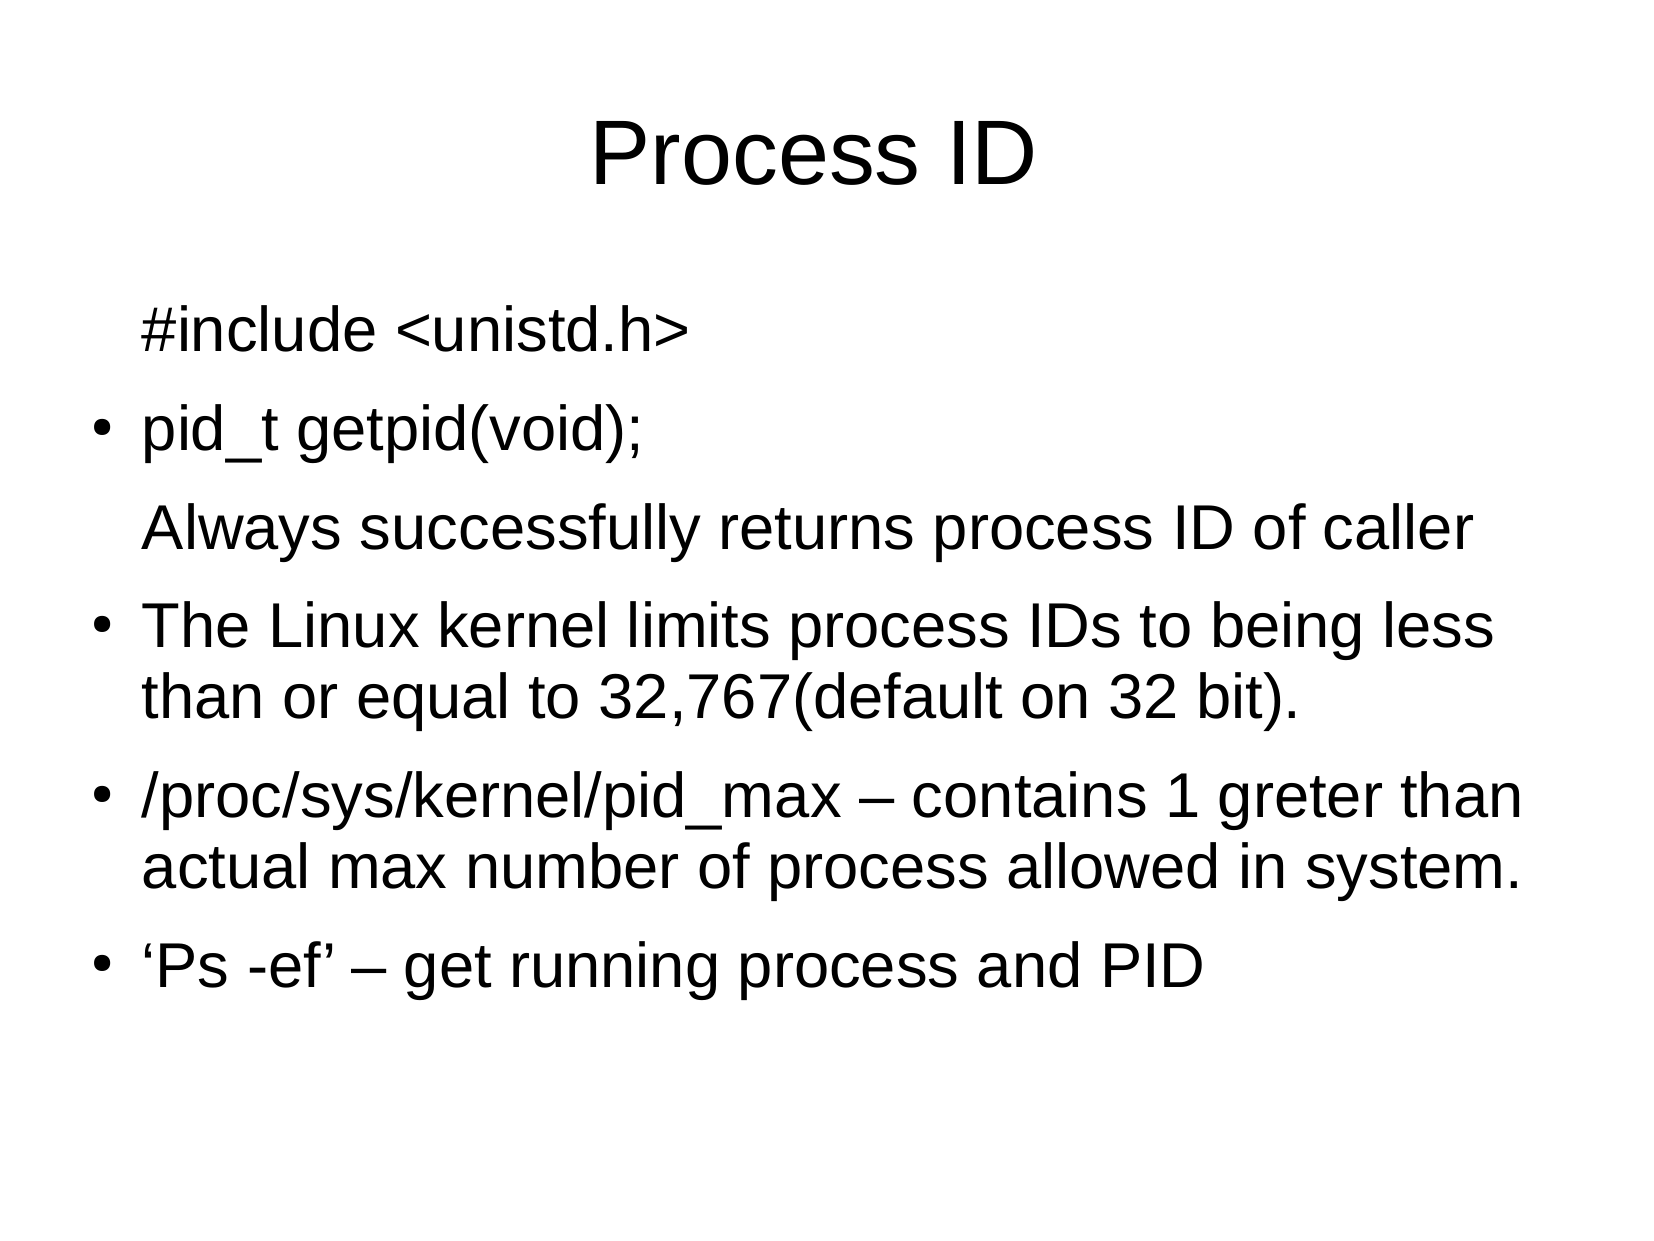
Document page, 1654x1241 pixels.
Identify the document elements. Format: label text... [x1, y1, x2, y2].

list #include <unistd.h> pid_t getpid(void); Always successfully returns process ID of caller The Linux kernel limits process IDs to being less than or equal to 32,767(default on 32 bit). /proc/sys/kernel/pid_max – contains 1 greter than actual max number of process allowed in system. ‘Ps -ef’ – get running process and PID [74, 294, 1563, 1014]
title Process ID [82, 49, 1571, 257]
